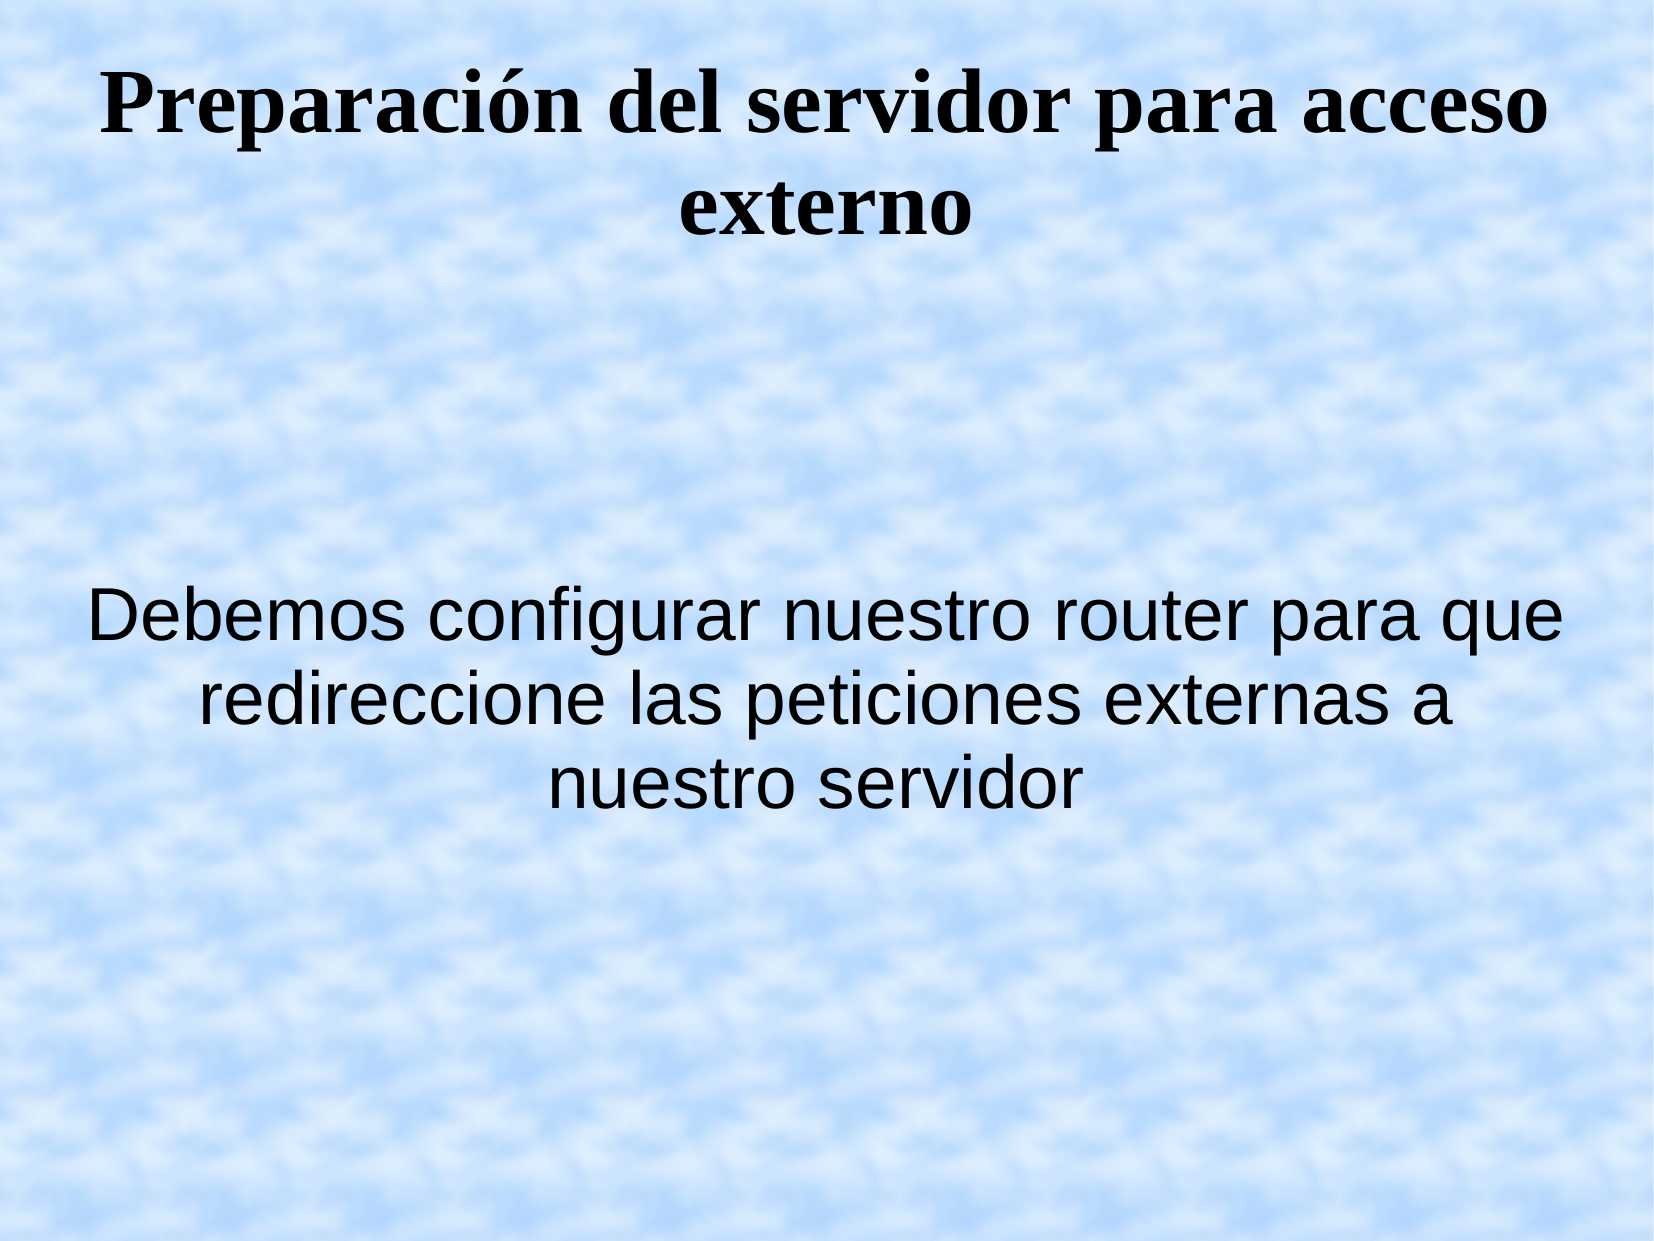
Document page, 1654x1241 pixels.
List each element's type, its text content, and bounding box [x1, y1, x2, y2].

picture [0, 0, 1654, 1241]
title Preparación del servidor para acceso externo [82, 33, 1571, 273]
subtitle Debemos configurar nuestro router para que redireccione las peticiones externas a nuestro servidor [82, 297, 1571, 1102]
